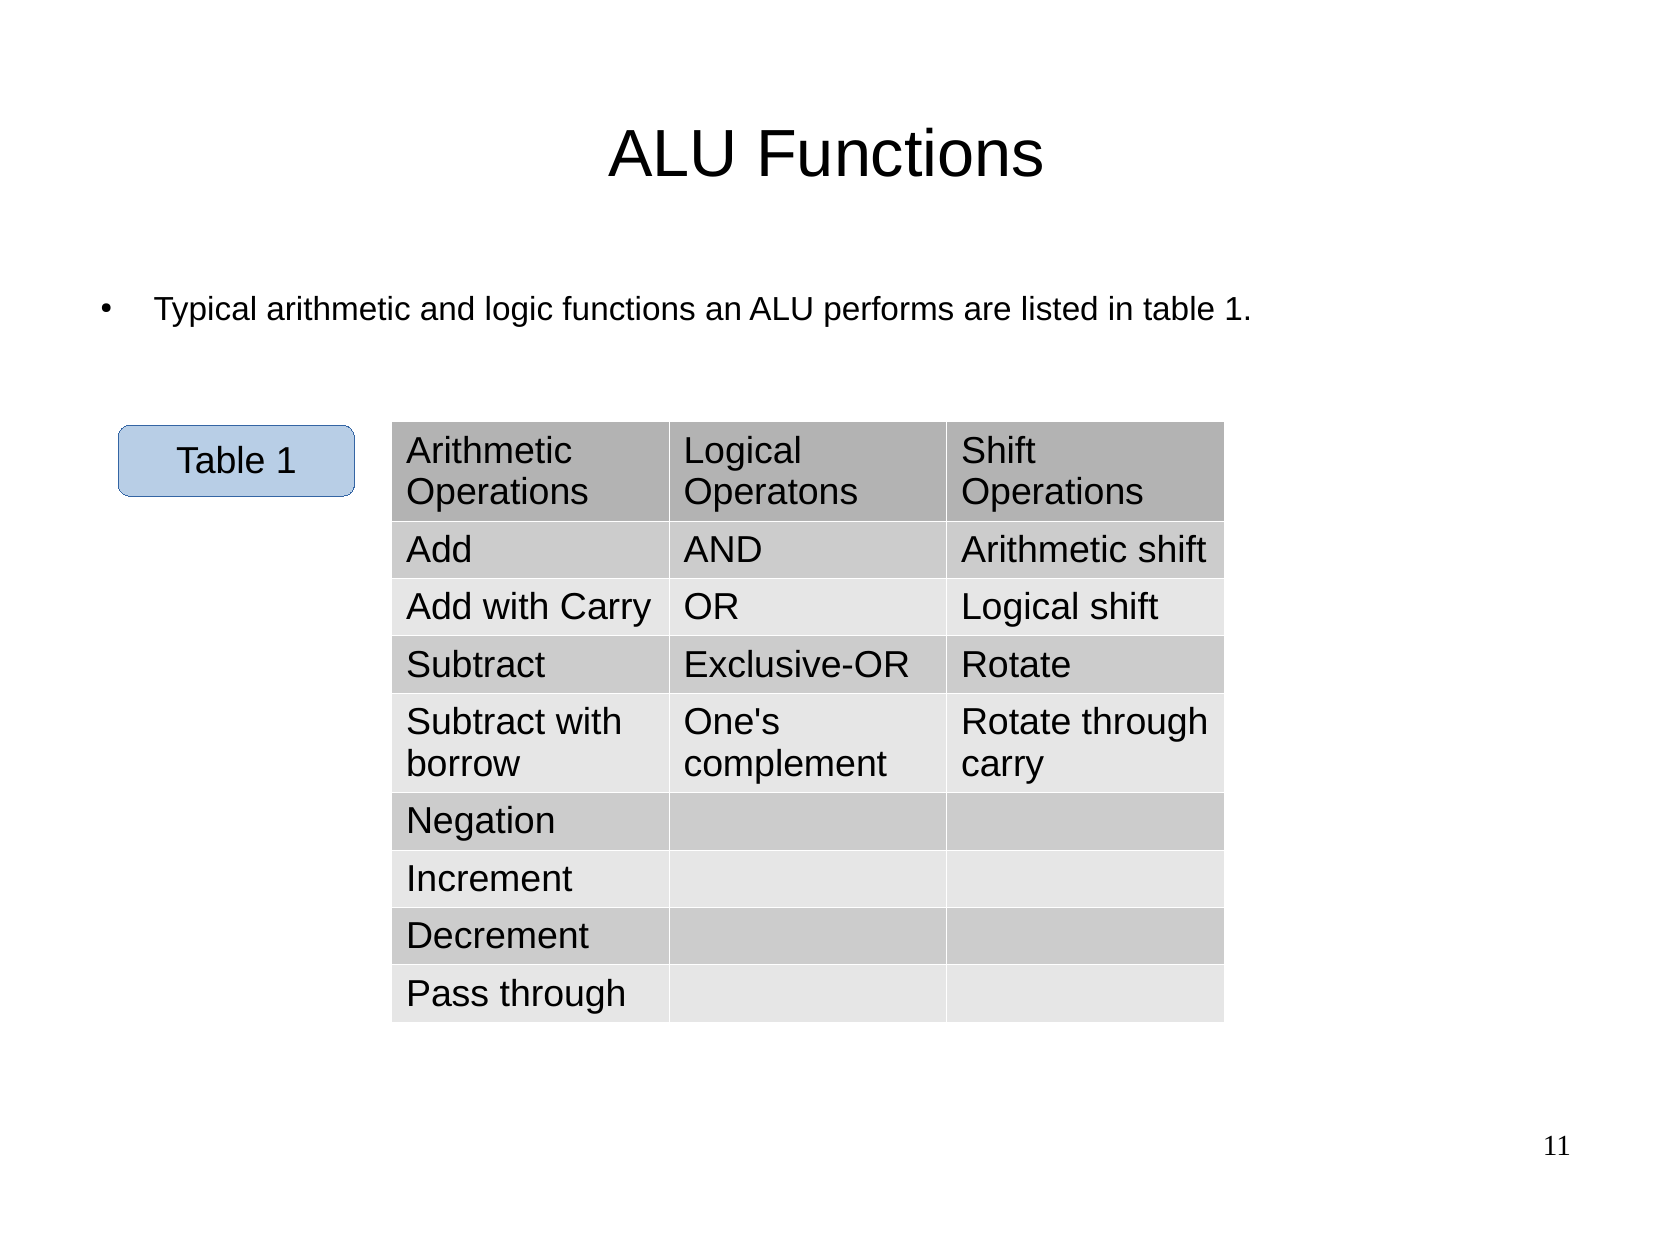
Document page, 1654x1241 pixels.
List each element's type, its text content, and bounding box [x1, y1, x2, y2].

table_cell [947, 965, 1224, 1022]
table_cell Subtract [392, 636, 669, 693]
table_cell Subtract with borrow [392, 694, 669, 792]
table_cell Negation [392, 793, 669, 850]
table_cell One's complement [670, 694, 946, 792]
text_box Table 1 [118, 425, 355, 497]
table_cell [670, 908, 946, 964]
table_cell Rotate [947, 636, 1224, 693]
table_cell [670, 965, 946, 1022]
table_header Arithmetic Operations [392, 422, 669, 521]
table_cell AND [670, 522, 946, 578]
title ALU Functions [82, 49, 1571, 257]
table_cell Pass through [392, 965, 669, 1022]
table_cell Rotate through carry [947, 694, 1224, 792]
table_cell [947, 793, 1224, 850]
table_cell [670, 851, 946, 907]
table_cell [947, 851, 1224, 907]
table_cell Exclusive-OR [670, 636, 946, 693]
table_cell [947, 908, 1224, 964]
list Typical arithmetic and logic functions an ALU performs are listed in table 1. [82, 290, 1571, 1010]
table_header Shift Operations [947, 422, 1224, 521]
table_cell Add with Carry [392, 579, 669, 635]
table_cell OR [670, 579, 946, 635]
table_cell Decrement [392, 908, 669, 964]
table_cell Add [392, 522, 669, 578]
table_cell Arithmetic shift [947, 522, 1224, 578]
table_cell Increment [392, 851, 669, 907]
table_cell [670, 793, 946, 850]
table_cell Logical shift [947, 579, 1224, 635]
table_header Logical Operatons [670, 422, 946, 521]
